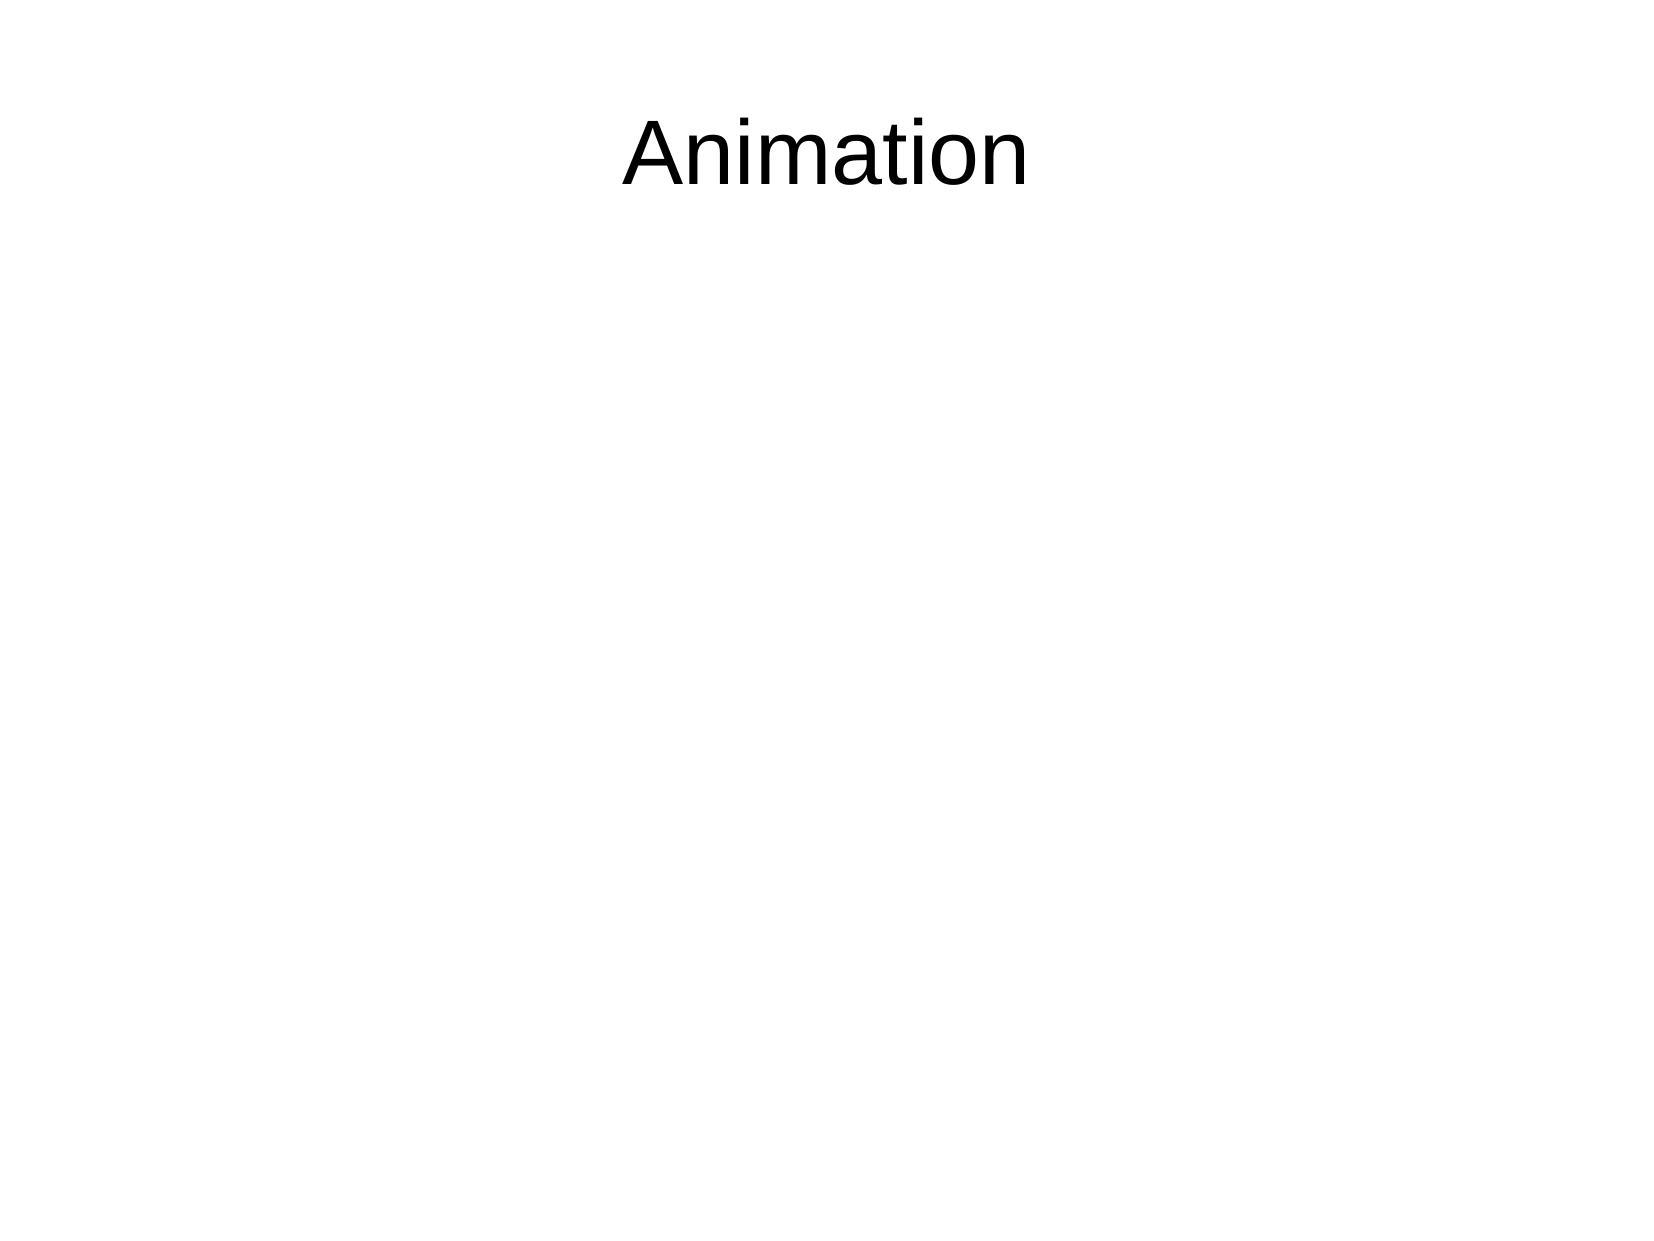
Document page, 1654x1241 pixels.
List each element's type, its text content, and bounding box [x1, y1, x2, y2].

title Animation [82, 49, 1571, 257]
